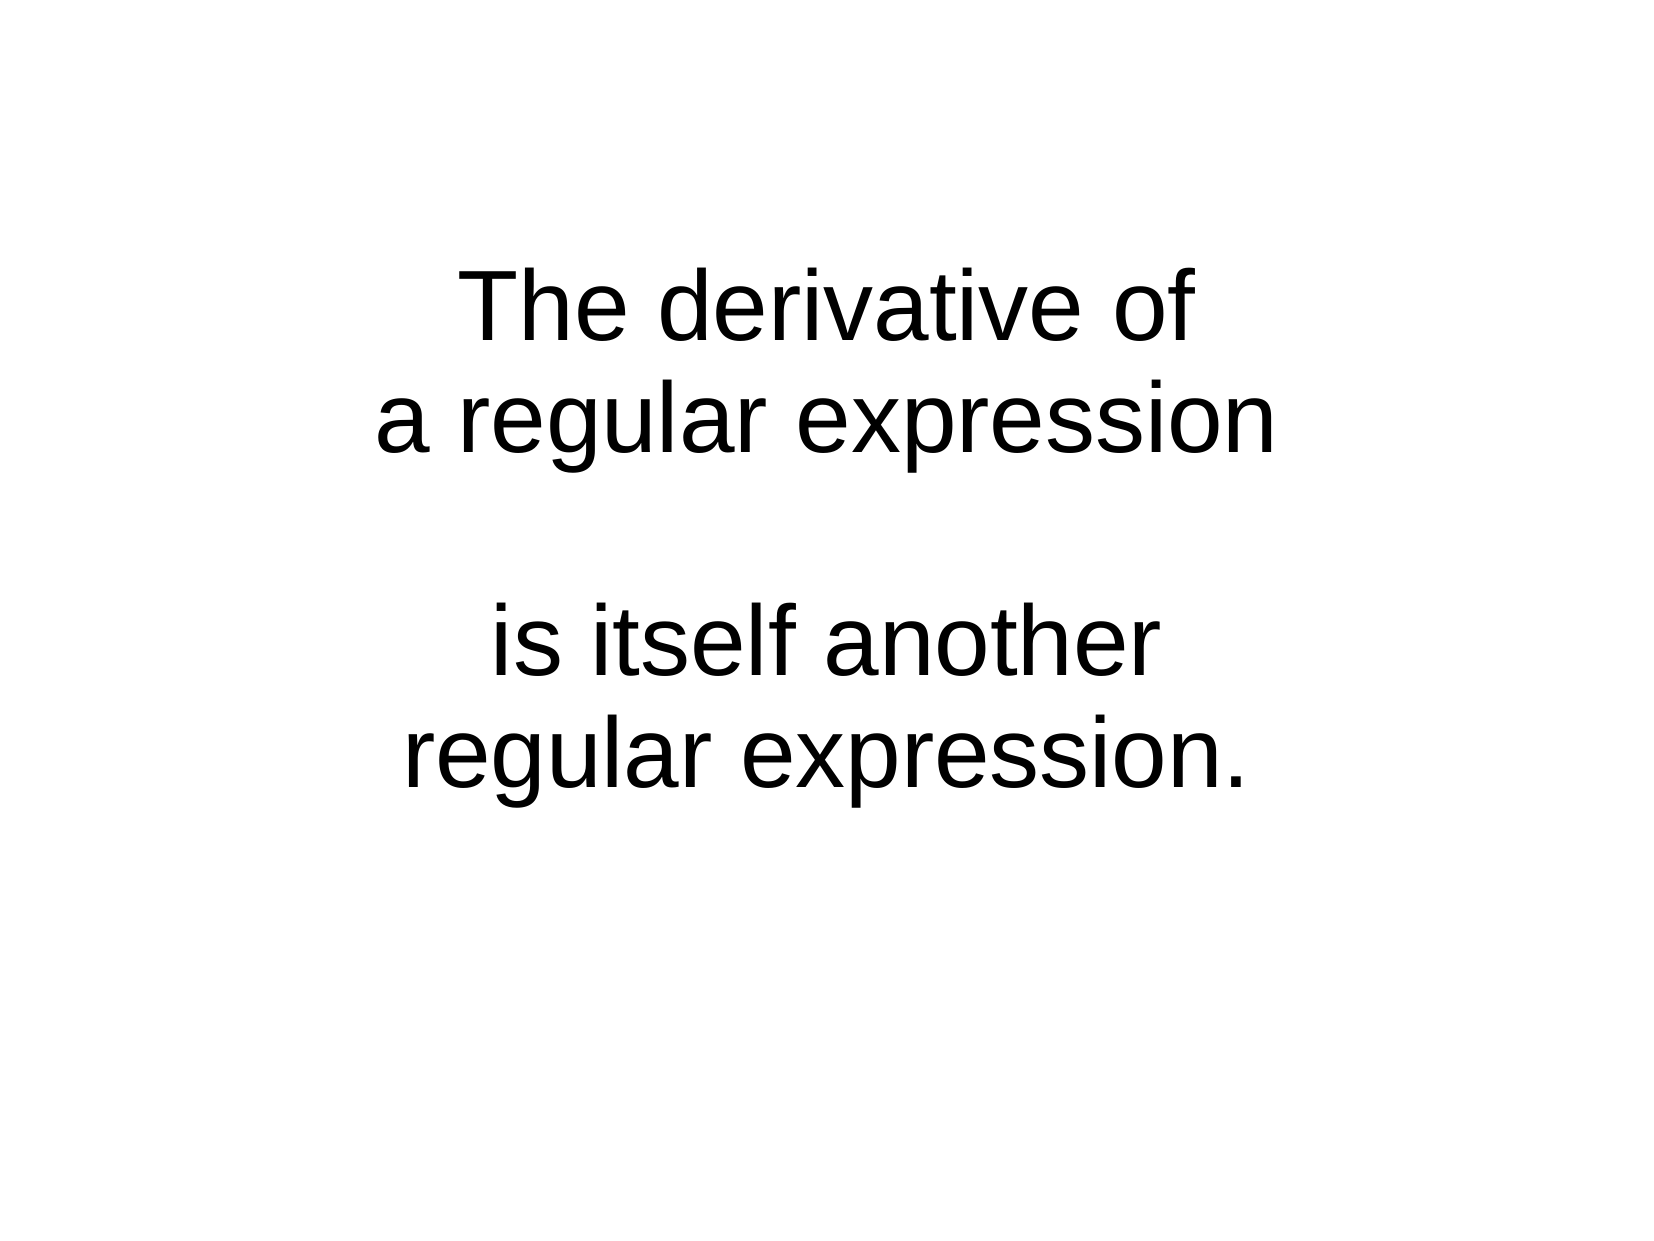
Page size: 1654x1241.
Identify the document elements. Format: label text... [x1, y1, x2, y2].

subtitle The derivative of a regular expression is itself another regular expression. [82, 49, 1571, 1010]
